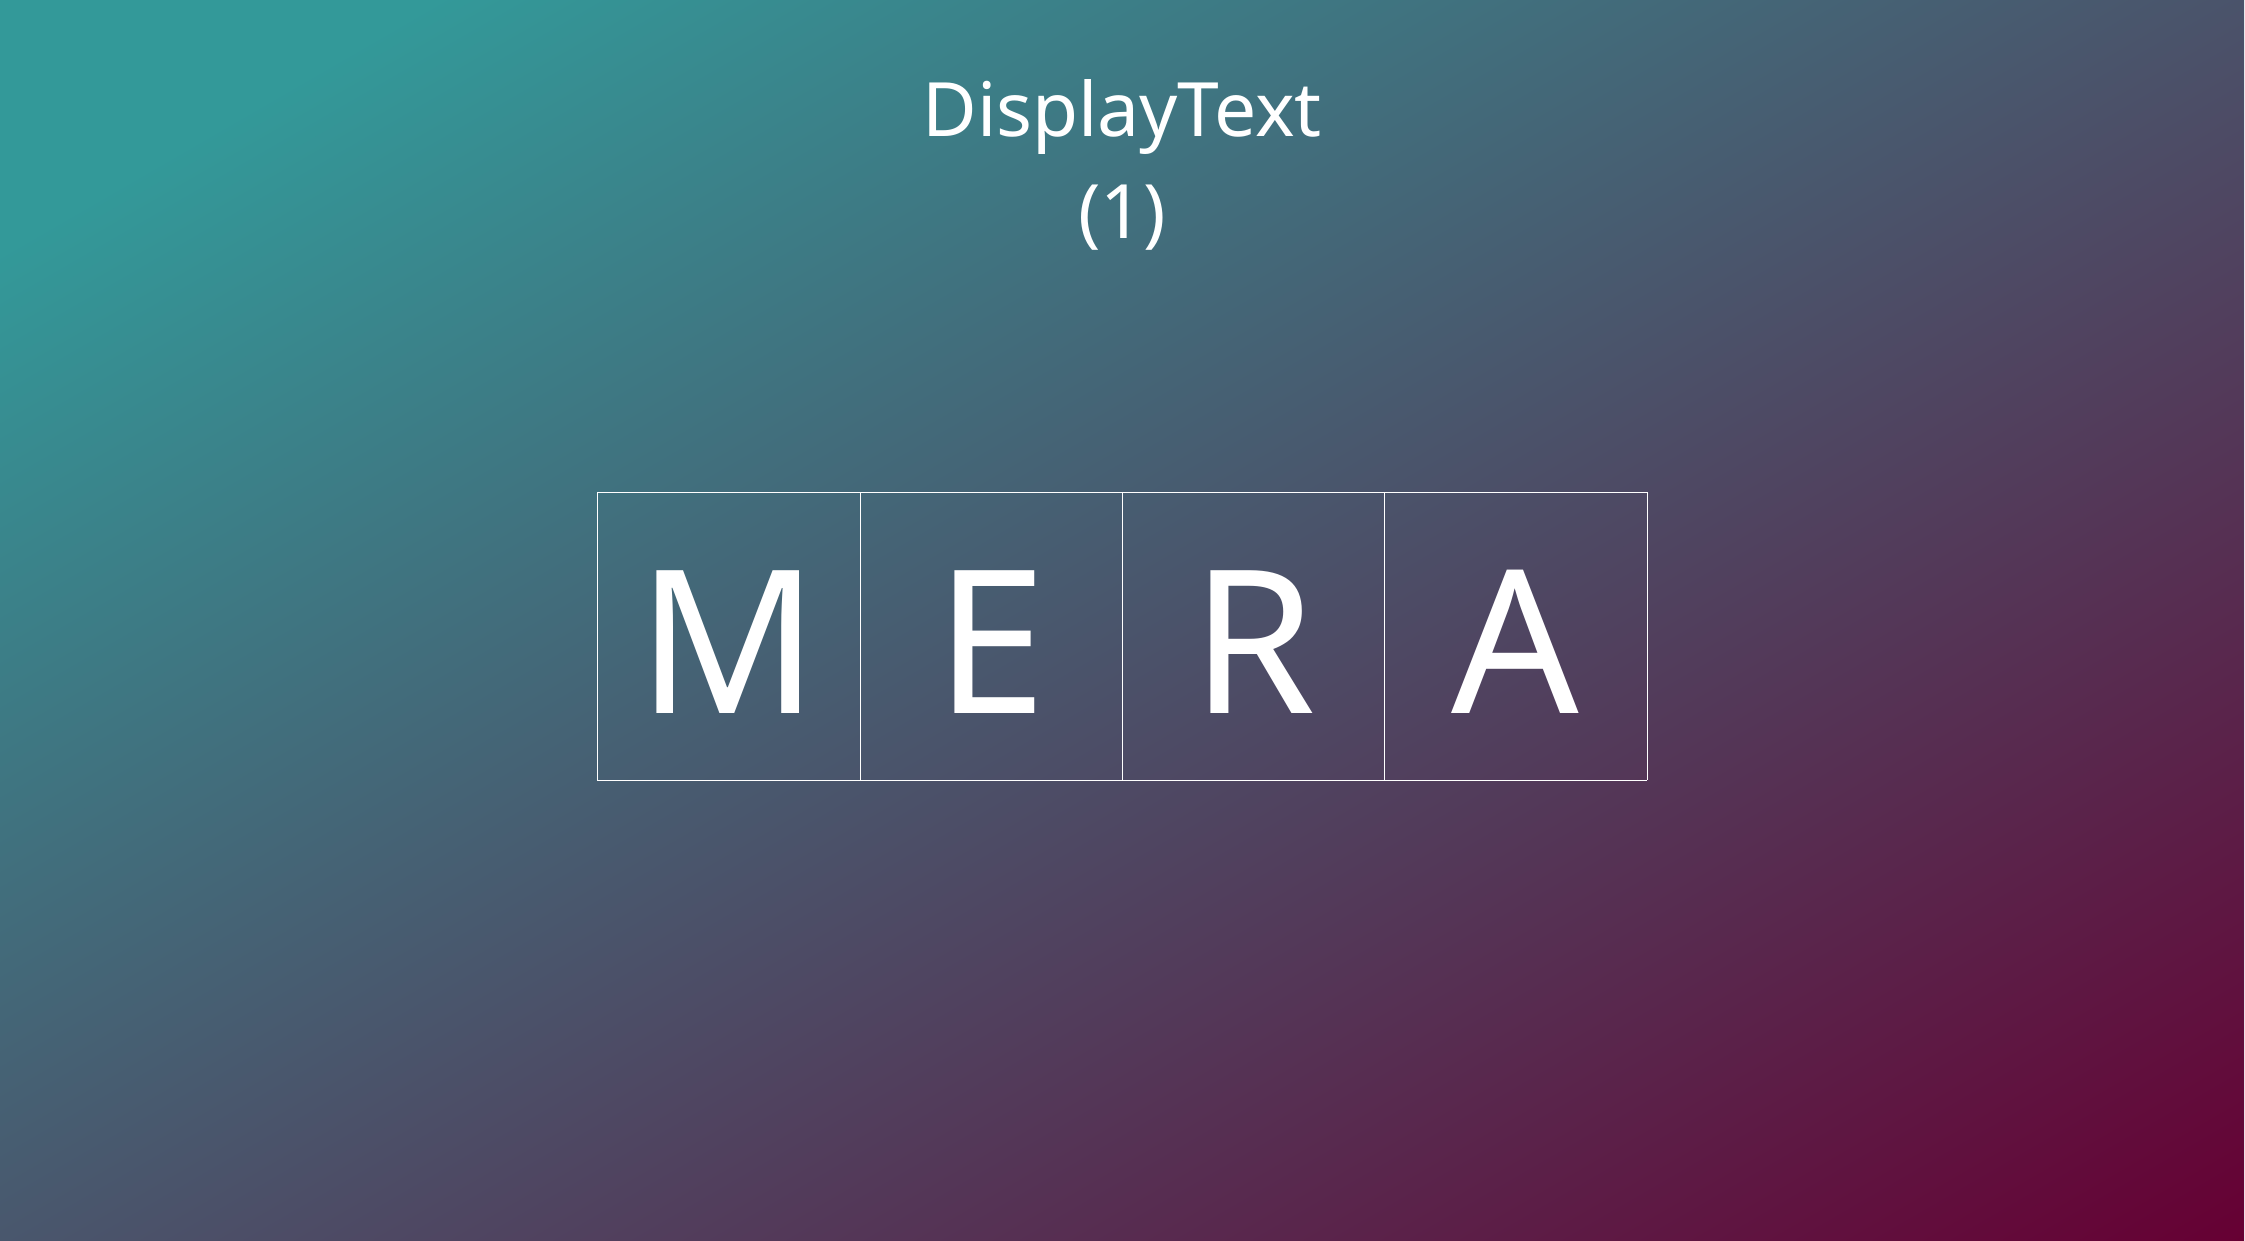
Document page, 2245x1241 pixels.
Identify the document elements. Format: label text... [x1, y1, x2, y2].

table_header R [1123, 493, 1384, 780]
table_header M [598, 493, 860, 780]
text_box DisplayText (1) [856, 48, 1388, 166]
table_header E [861, 493, 1122, 780]
table_header A [1385, 493, 1647, 780]
